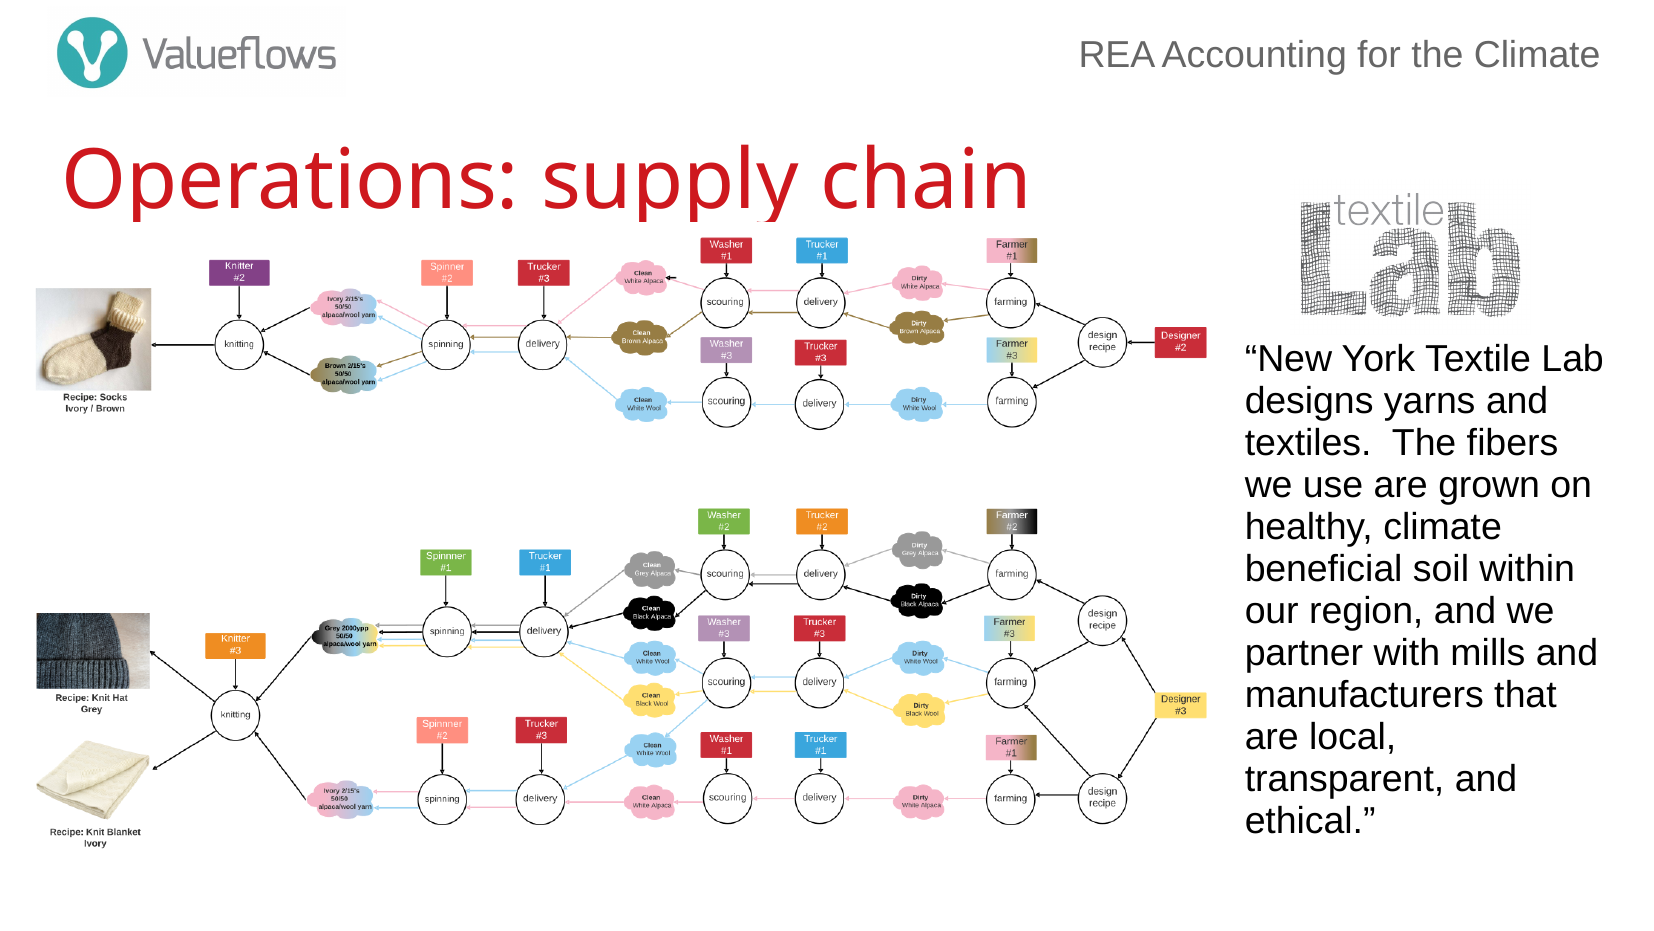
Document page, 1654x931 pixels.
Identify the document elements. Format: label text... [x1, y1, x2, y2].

text_box REA Accounting for the Climate [1063, 26, 1630, 84]
text_box Operations: supply chain [46, 111, 1141, 222]
text_box “New York Textile Lab designs yarns and textiles. The fibers we use are grown on healthy, climate beneficial soil within our region, and we partner with mills and manufacturers that are local, transparent, and ethical.” [1230, 330, 1621, 891]
picture [1290, 179, 1531, 335]
picture [47, 6, 346, 97]
picture [11, 222, 1218, 853]
